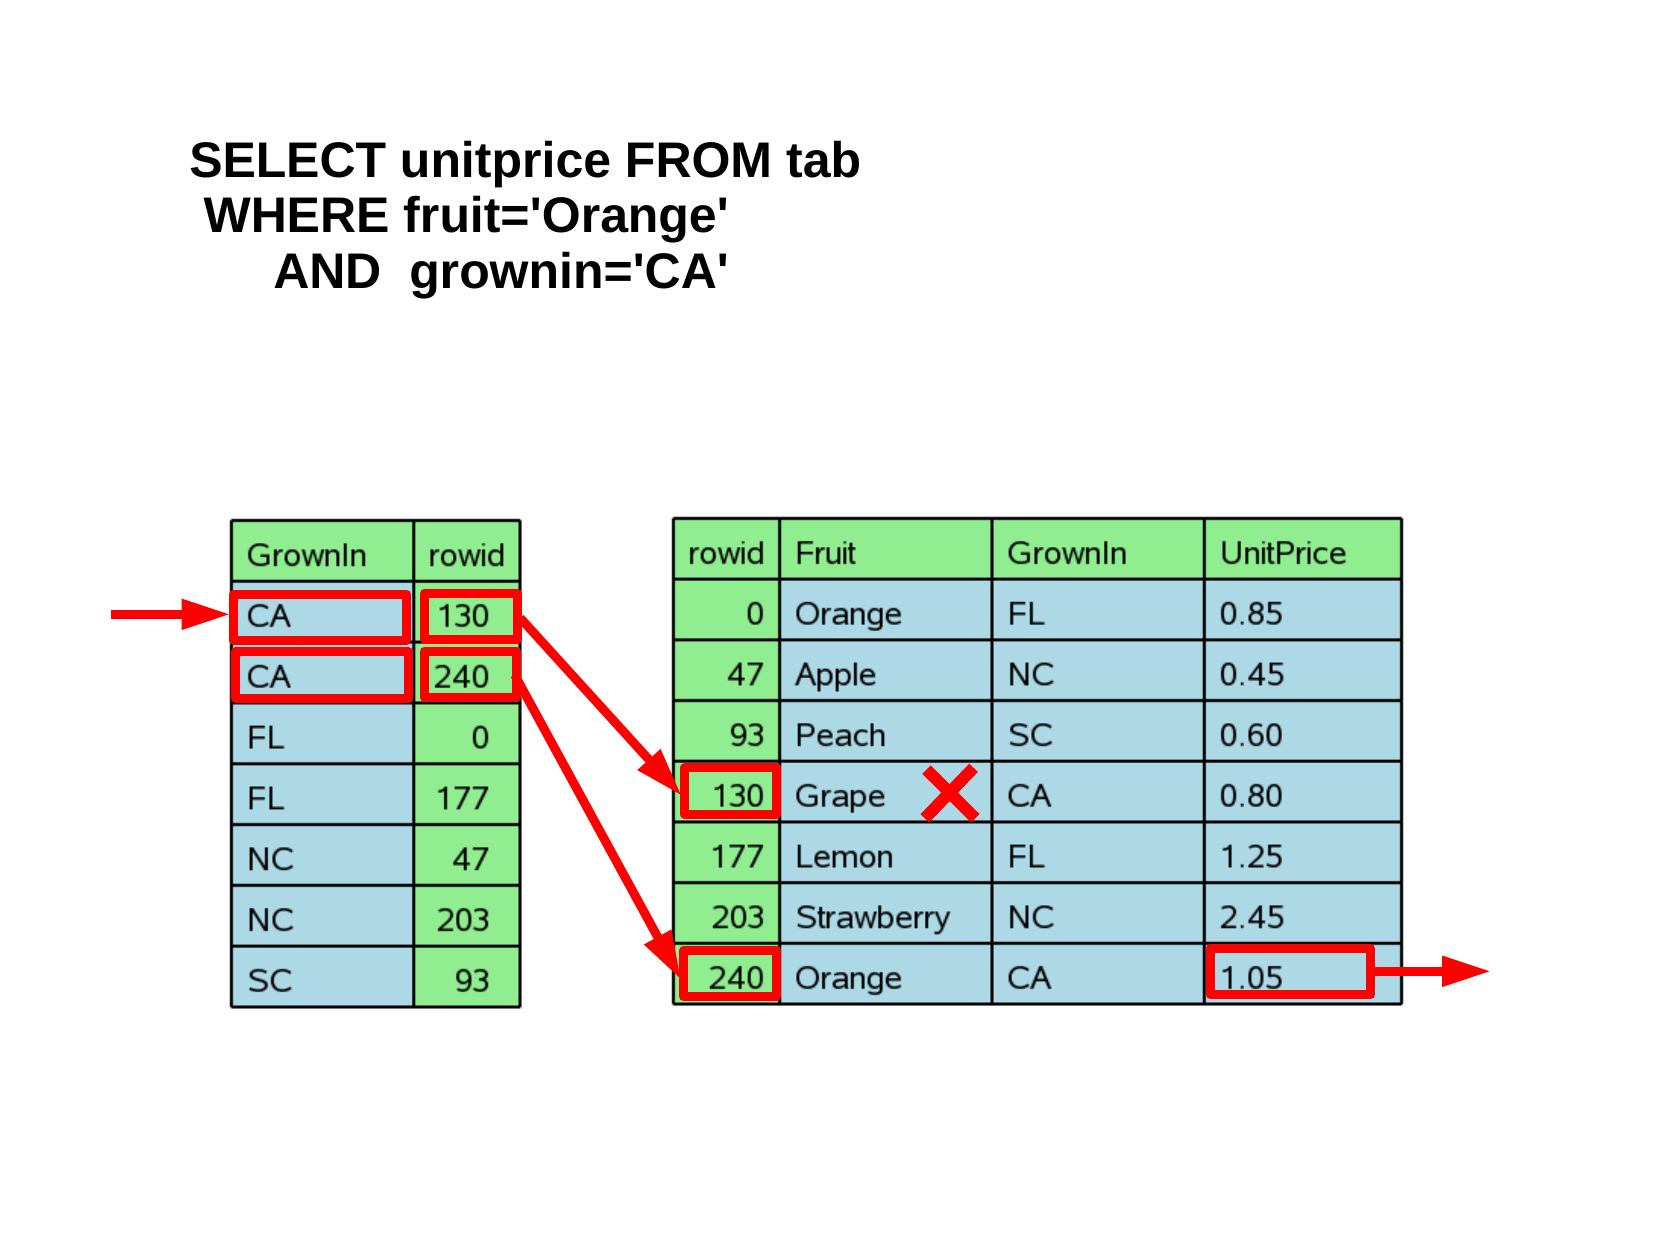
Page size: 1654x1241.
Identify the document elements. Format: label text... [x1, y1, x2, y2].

picture [1215, 953, 1366, 990]
picture [429, 656, 512, 693]
picture [238, 599, 402, 636]
picture [215, 504, 537, 1024]
picture [657, 502, 1417, 1021]
text_box SELECT unitprice FROM tab WHERE fruit='Orange' AND grownin='CA' [174, 124, 877, 312]
picture [429, 598, 513, 635]
picture [688, 955, 772, 992]
picture [689, 772, 772, 810]
